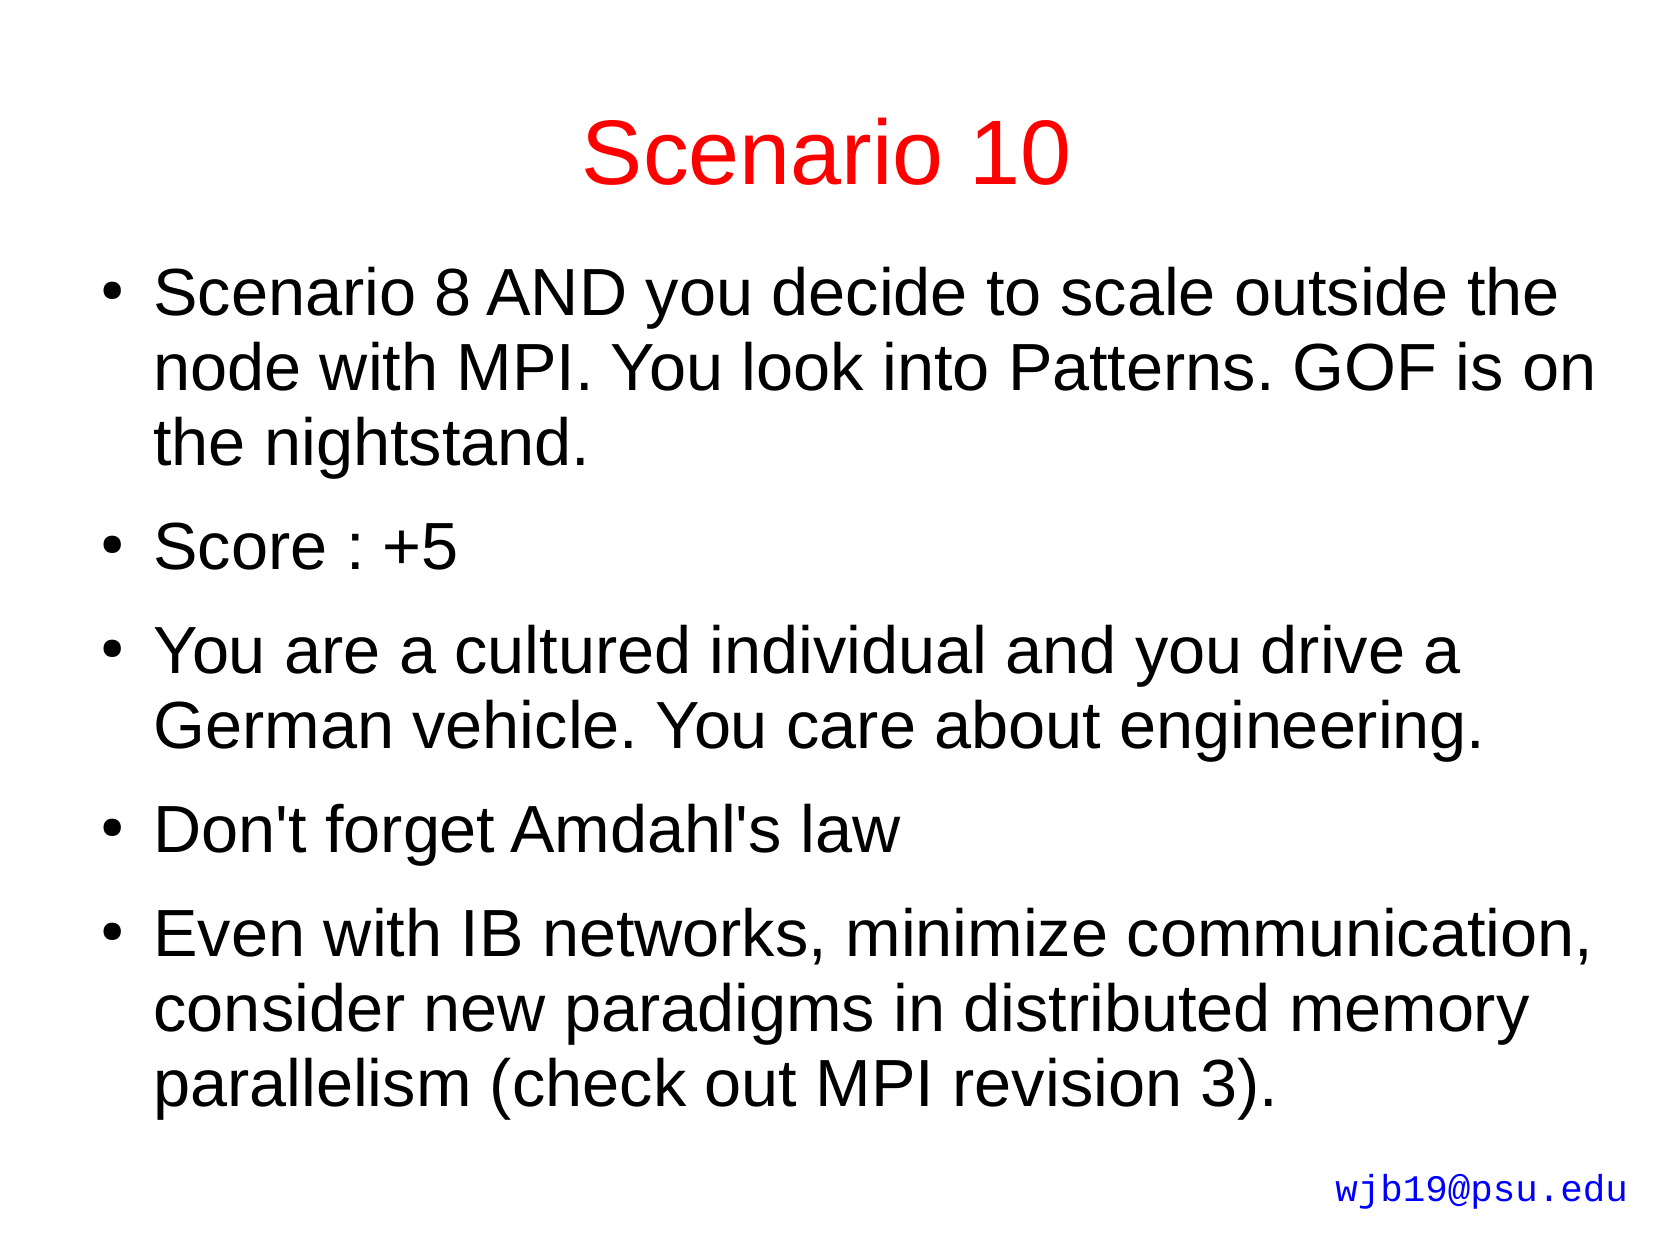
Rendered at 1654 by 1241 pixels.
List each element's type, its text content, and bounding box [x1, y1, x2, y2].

list Scenario 8 AND you decide to scale outside the node with MPI. You look into Patterns. GOF is on the nightstand. Score : +5 You are a cultured individual and you drive a German vehicle. You care about engineering. Don't forget Amdahl's law Even with IB networks, minimize communication, consider new paradigms in distributed memory parallelism (check out MPI revision 3). [82, 255, 1606, 1201]
text_box wjb19@psu.edu [1320, 1162, 1643, 1220]
title Scenario 10 [82, 49, 1571, 255]
